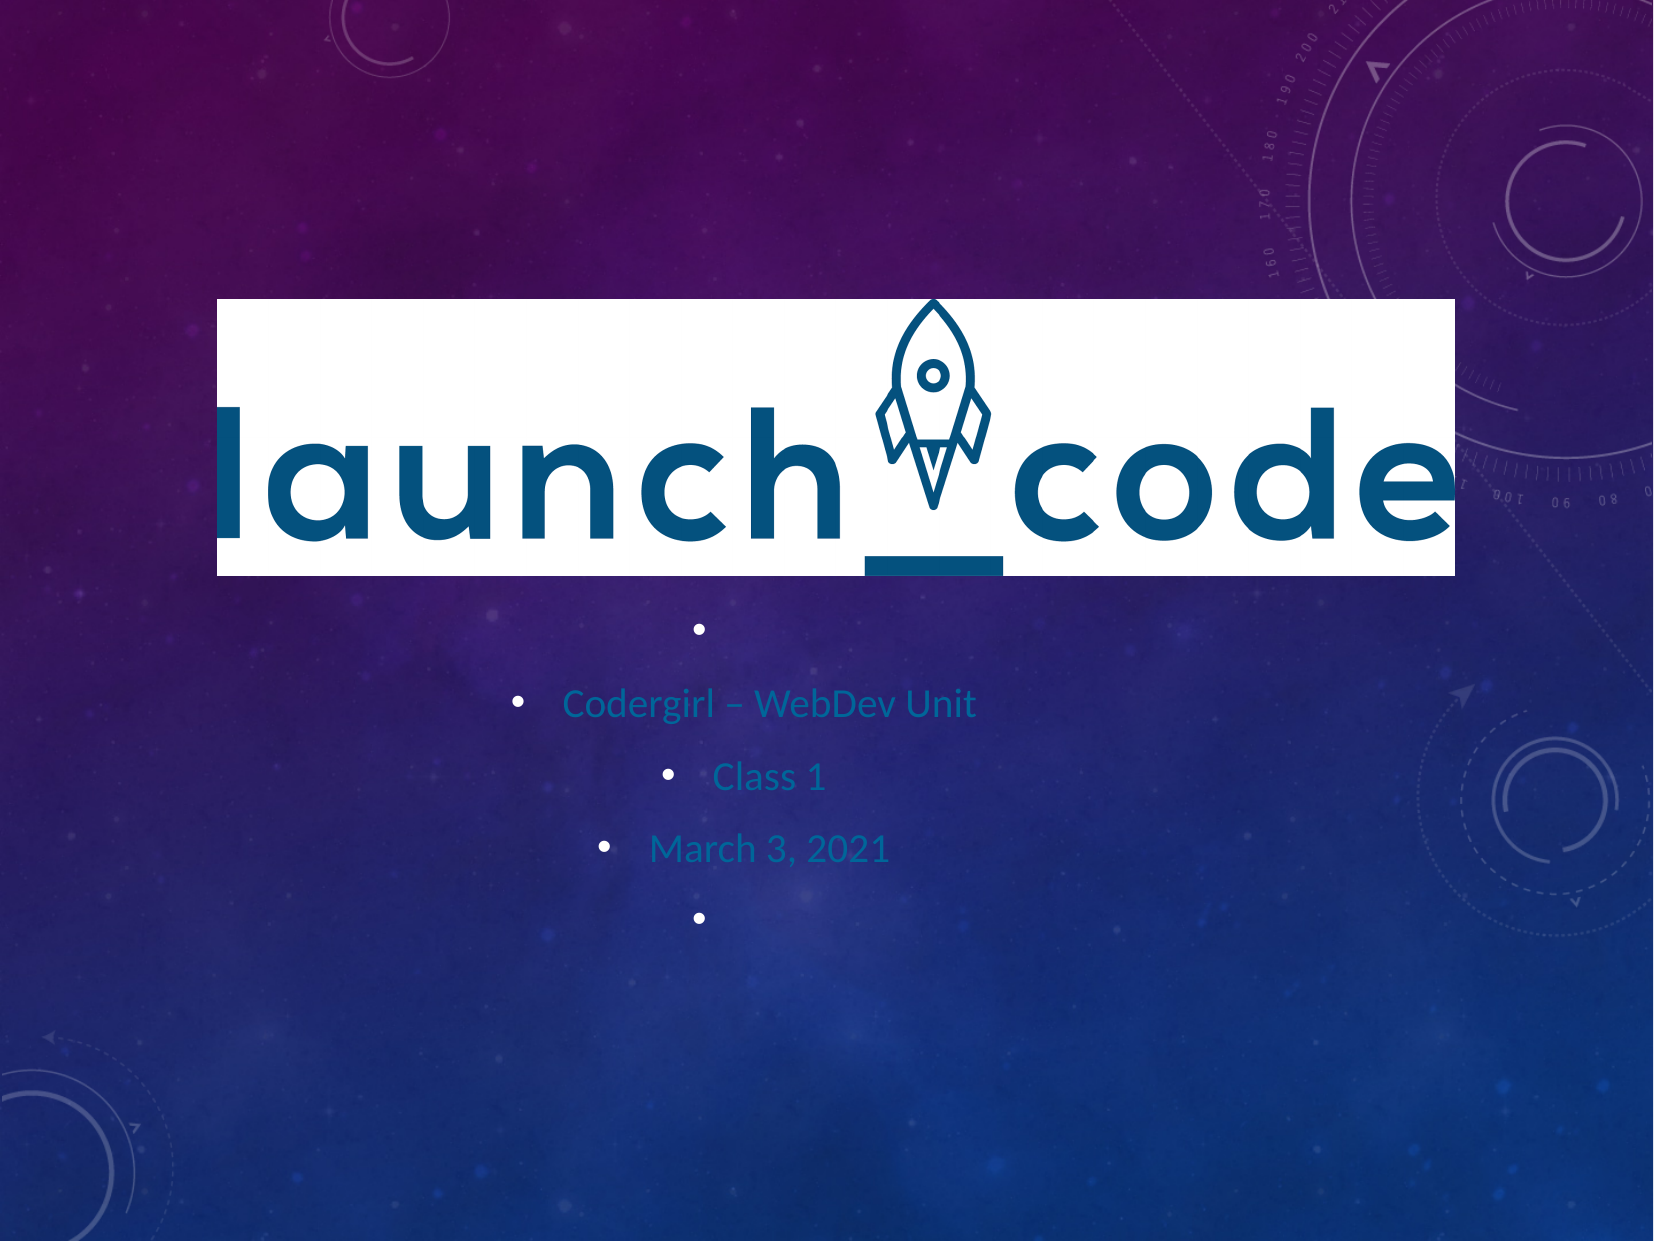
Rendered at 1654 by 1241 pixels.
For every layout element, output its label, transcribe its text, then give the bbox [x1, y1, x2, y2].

subtitle Codergirl – WebDev Unit Class 1 March 3, 2021 [0, 290, 1488, 1186]
picture [217, 300, 1455, 576]
